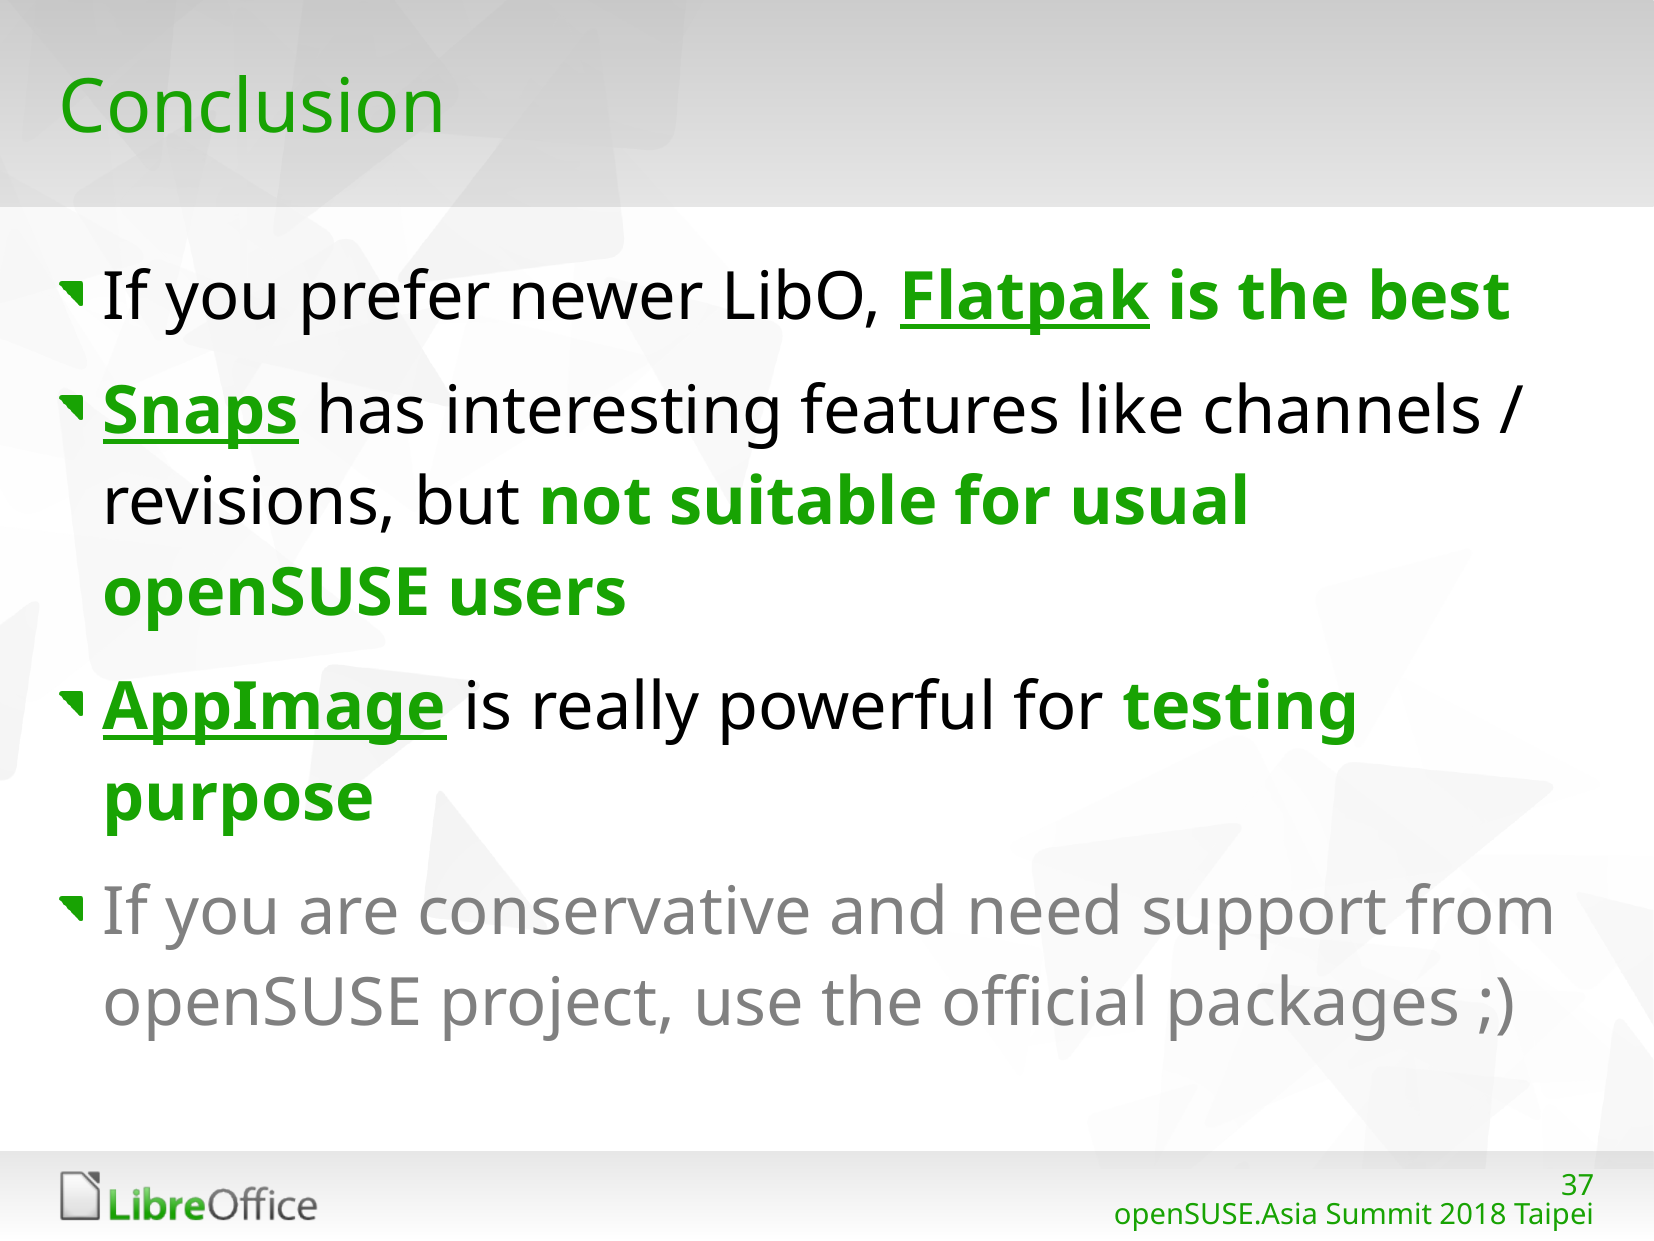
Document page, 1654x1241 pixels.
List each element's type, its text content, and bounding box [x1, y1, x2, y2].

picture [1177, 1010, 1196, 1021]
picture [0, 0, 783, 931]
picture [1102, 1010, 1119, 1021]
picture [41, 1152, 337, 1240]
picture [1320, 1010, 1337, 1021]
title Conclusion [59, 29, 1595, 178]
list If you prefer newer LibO, Flatpak is the best Snaps has interesting features like channels / revisions, but not suitable for usual openSUSE users AppImage is really powerful for testing purpose If you are conservative and need support from openSUSE project, use the official packages ;) [59, 248, 1595, 1010]
picture [1359, 1010, 1379, 1021]
picture [915, 548, 1654, 1169]
picture [951, 1010, 971, 1021]
picture [1215, 1010, 1232, 1021]
